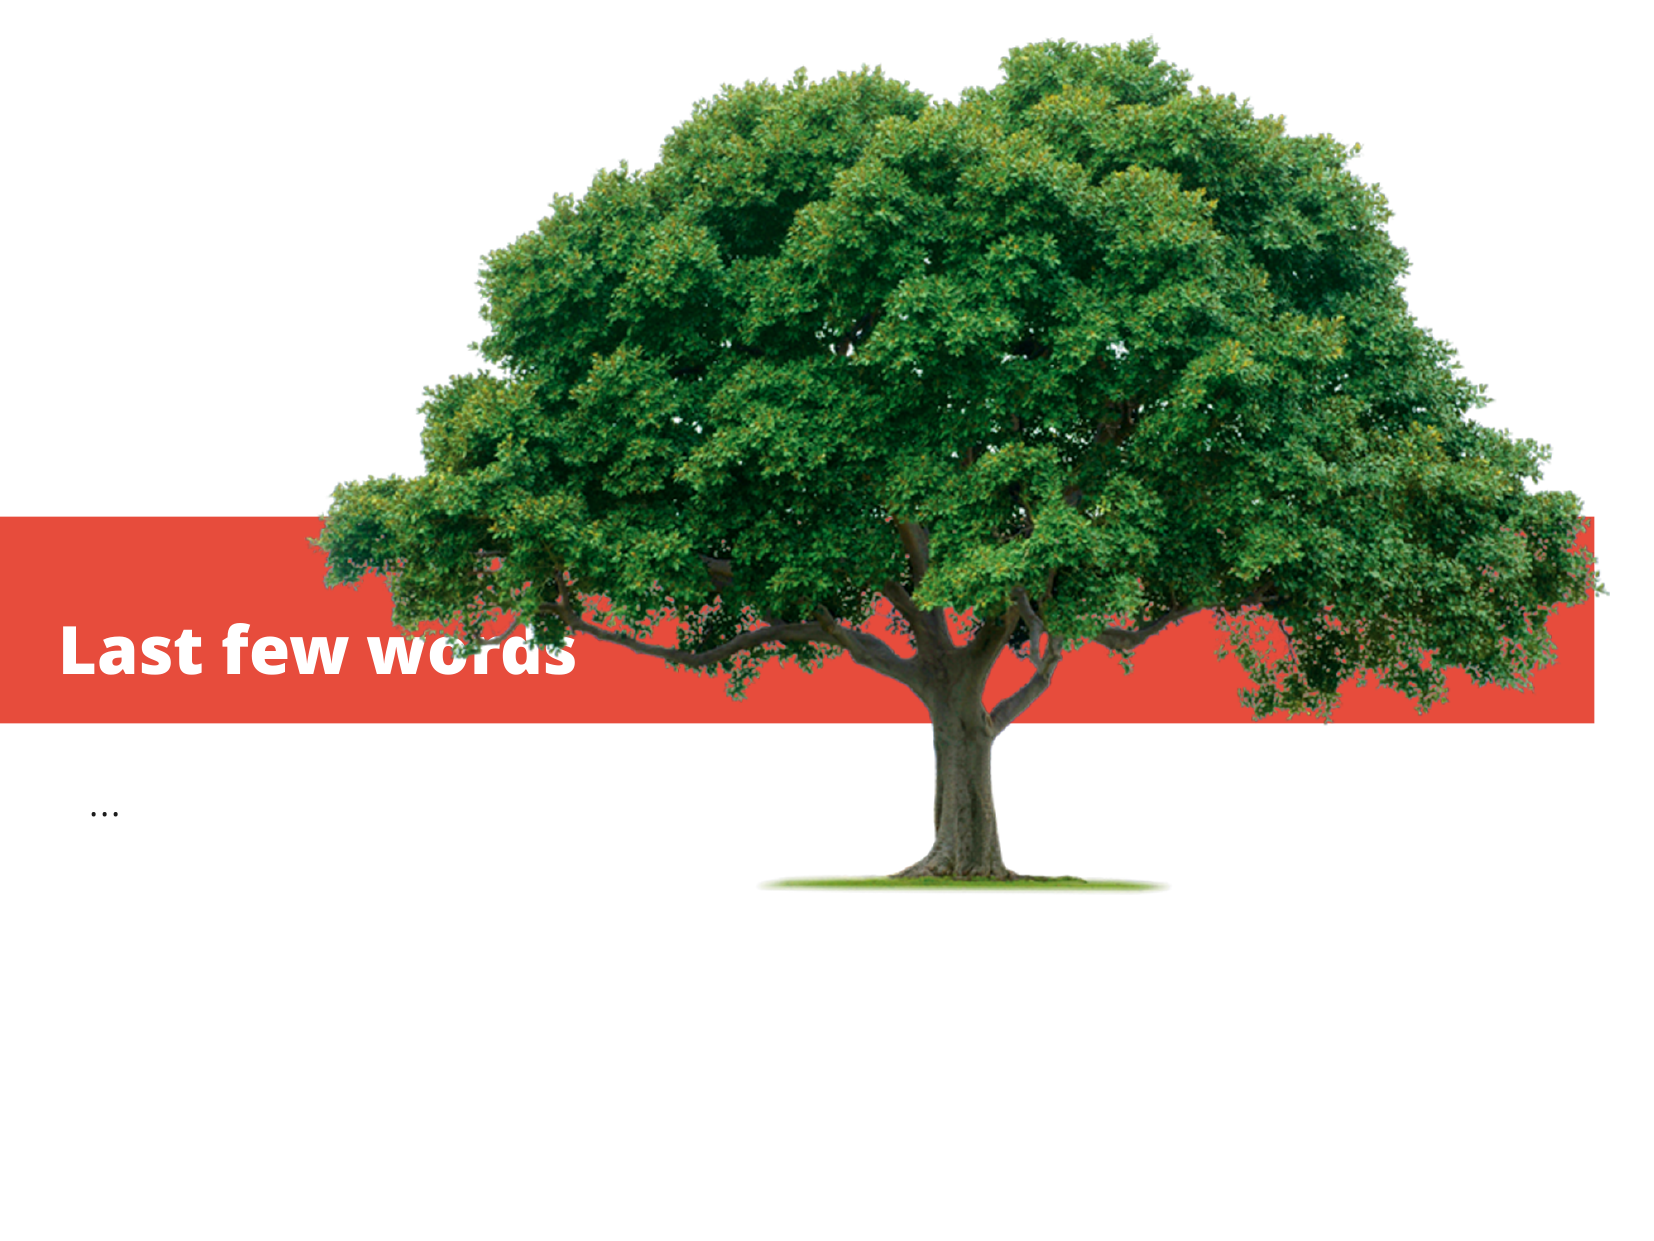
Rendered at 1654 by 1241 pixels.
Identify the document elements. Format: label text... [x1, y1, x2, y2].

subtitle ... [88, 767, 1595, 1182]
title Last few words [59, 546, 132, 694]
picture [132, 0, 1654, 895]
